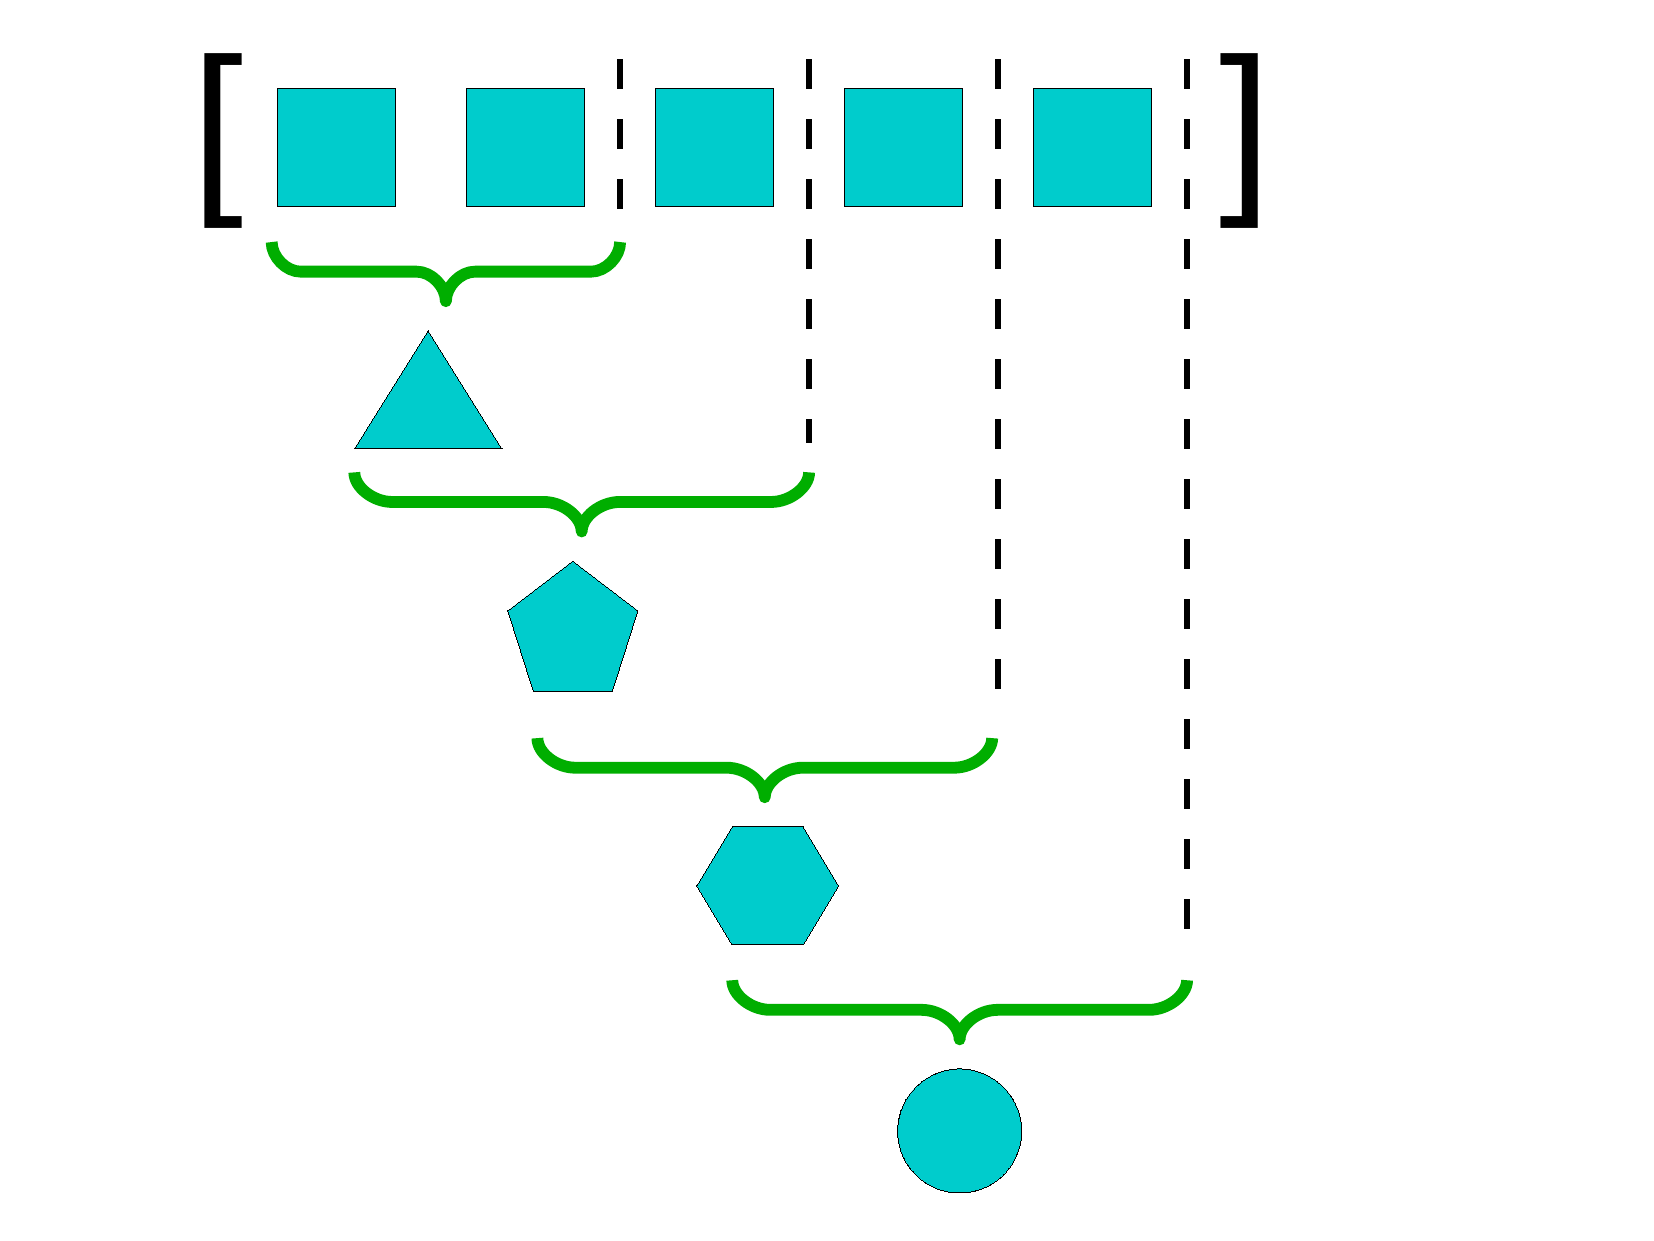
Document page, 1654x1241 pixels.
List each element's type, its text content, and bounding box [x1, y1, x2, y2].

text_box [354, 330, 503, 449]
text_box [1033, 88, 1152, 207]
text_box [ [177, 12, 260, 260]
text_box [844, 88, 963, 207]
text_box ] [1204, 12, 1287, 260]
text_box [277, 88, 396, 207]
text_box [897, 1068, 1022, 1193]
text_box [466, 88, 585, 207]
text_box [655, 88, 774, 207]
text_box [507, 561, 638, 692]
text_box [696, 826, 839, 945]
